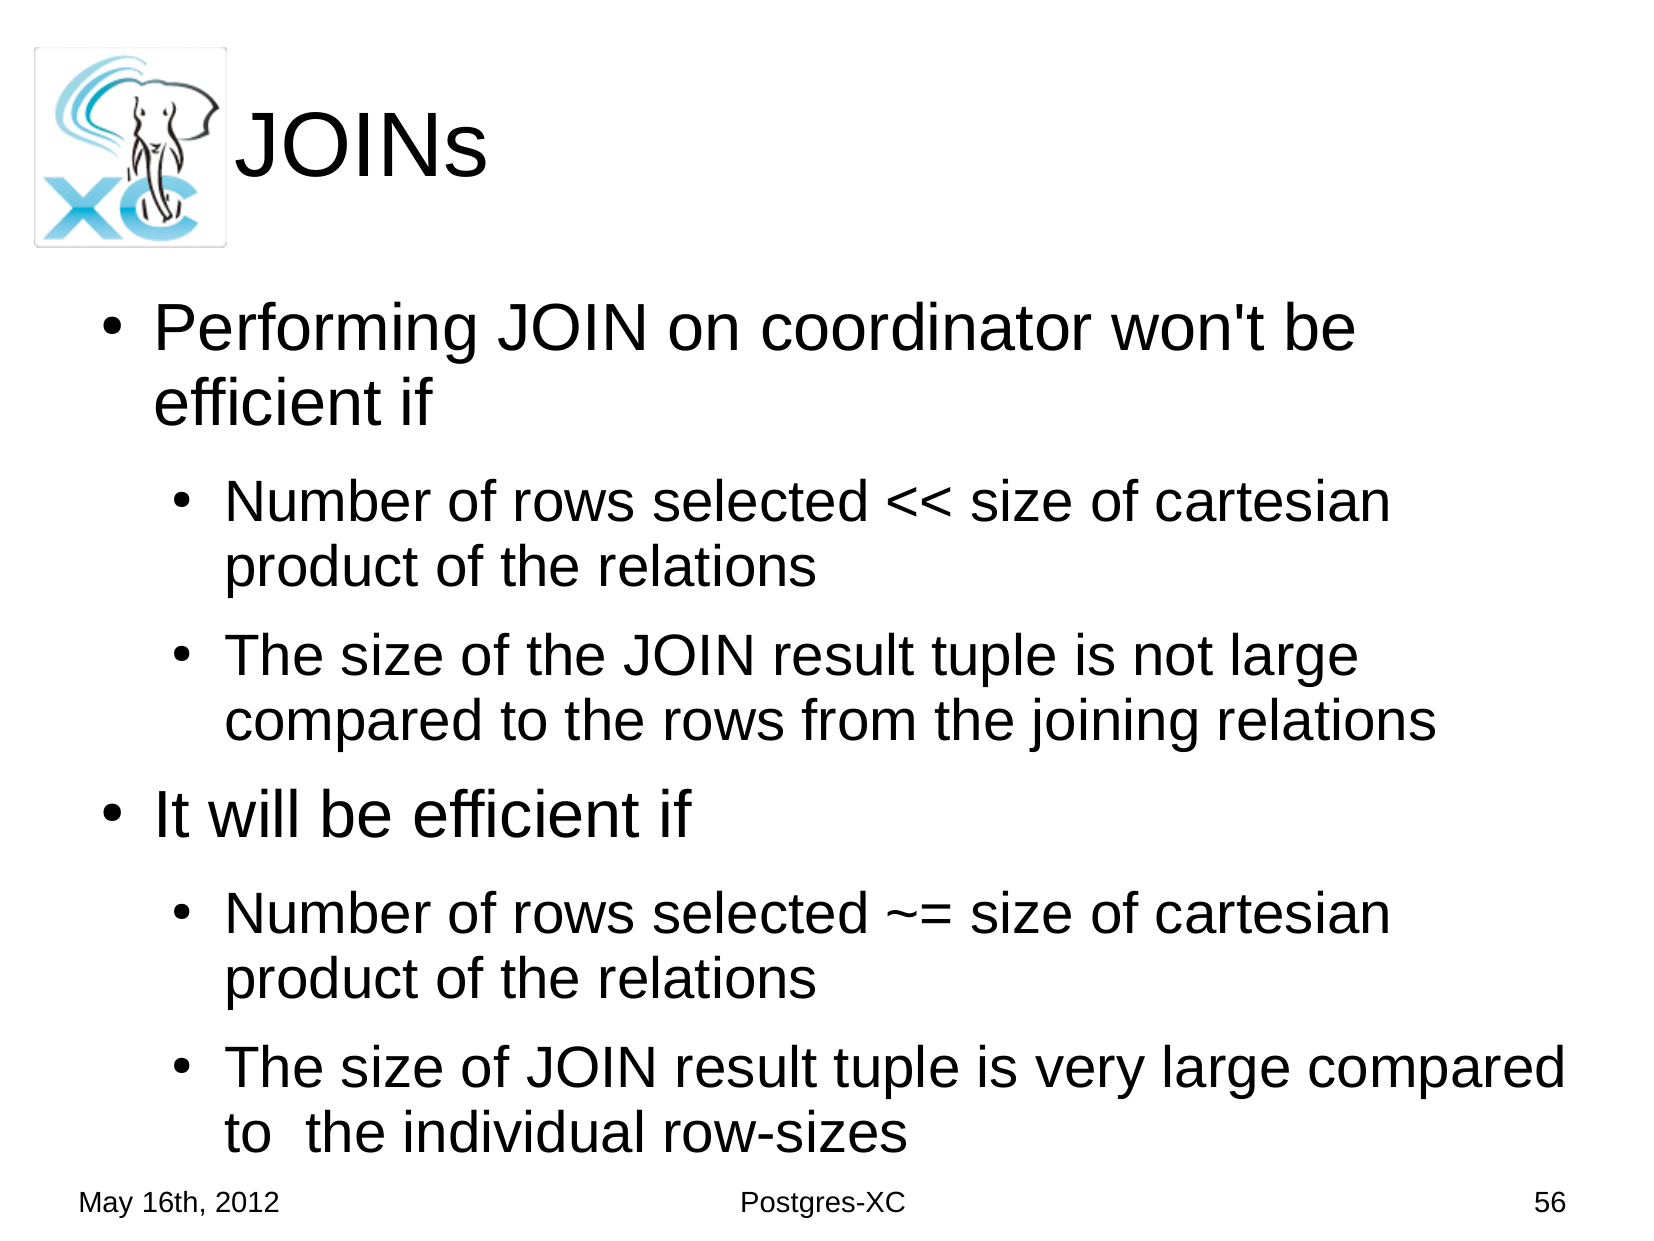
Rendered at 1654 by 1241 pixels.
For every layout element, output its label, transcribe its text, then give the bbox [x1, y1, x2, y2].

picture [34, 47, 227, 248]
title JOINs [234, 48, 1599, 241]
list Performing JOIN on coordinator won't be efficient if Number of rows selected << size of cartesian product of the relations The size of the JOIN result tuple is not large compared to the rows from the joining relations It will be efficient if Number of rows selected ~= size of cartesian product of the relations The size of JOIN result tuple is very large compared to the individual row-sizes [82, 290, 1571, 1164]
